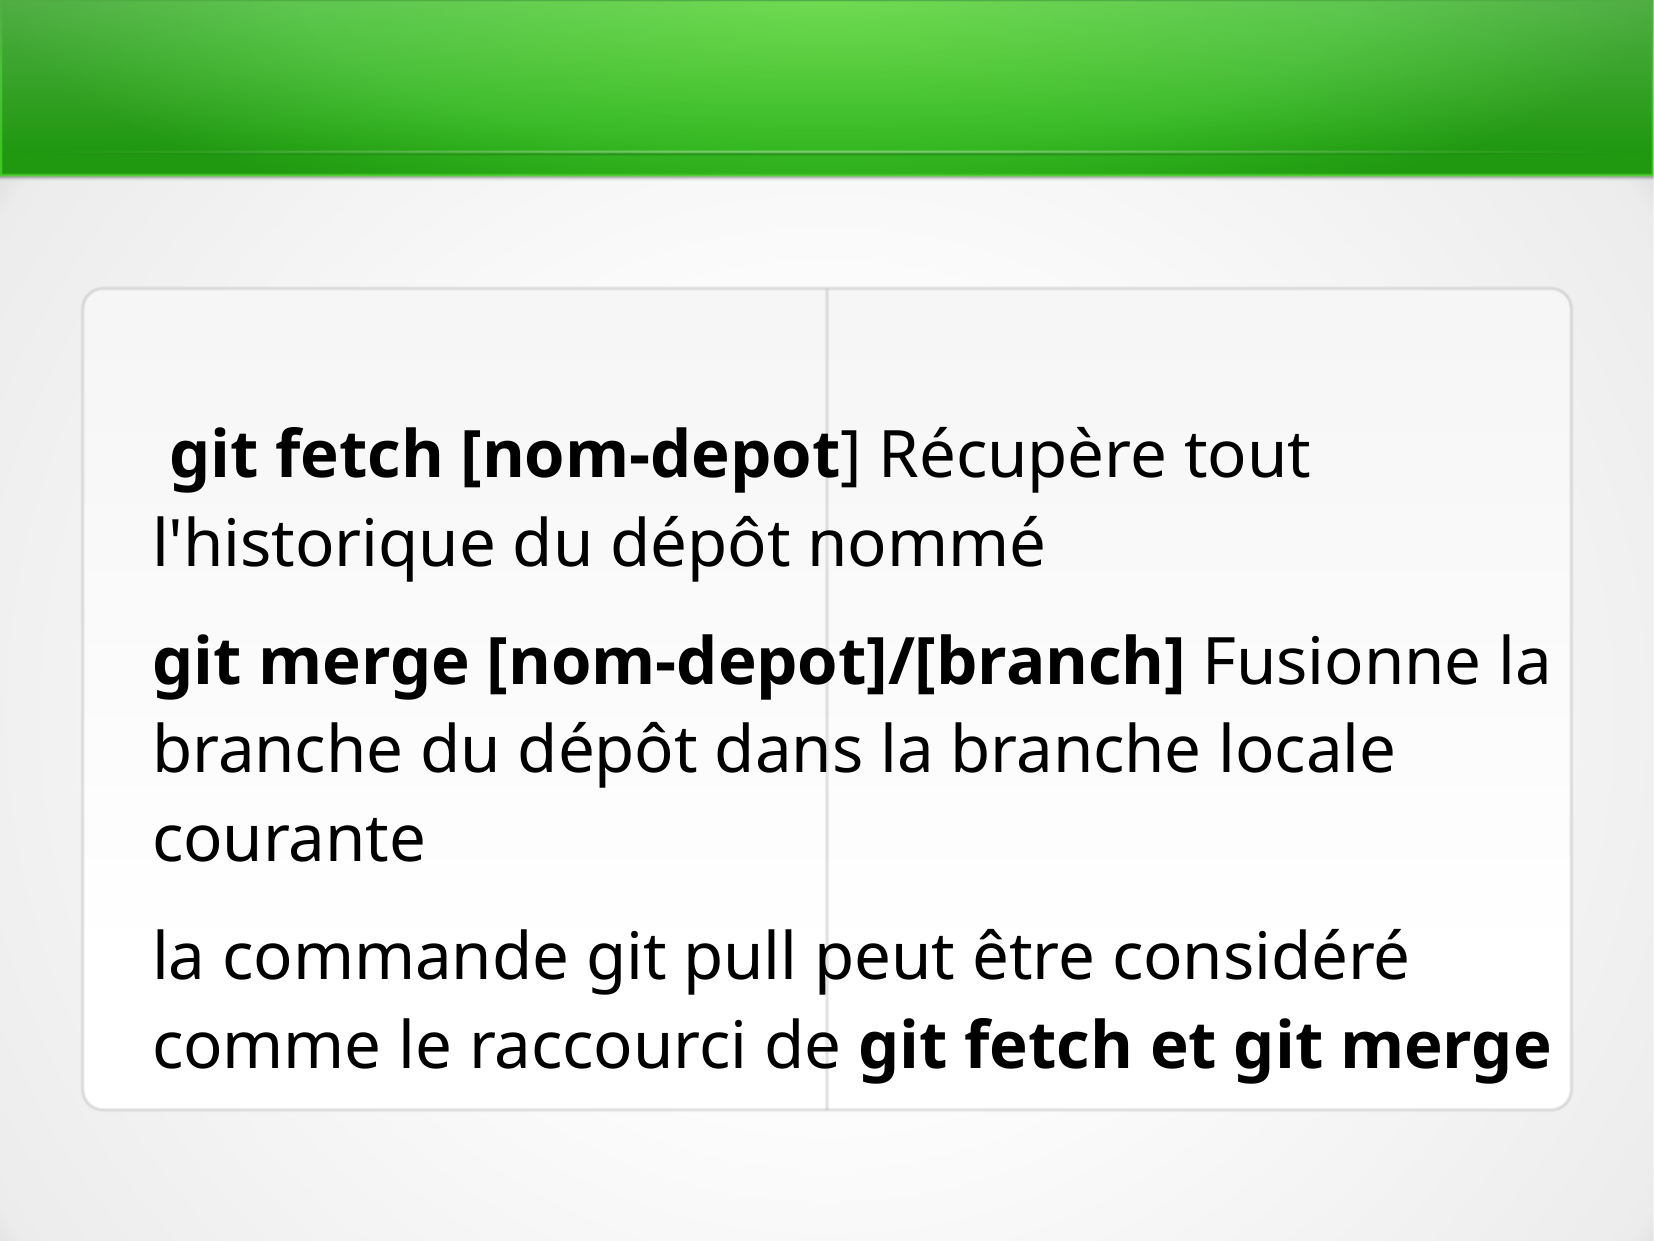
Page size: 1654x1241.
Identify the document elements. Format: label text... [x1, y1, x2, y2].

picture [0, 0, 1654, 1241]
list git fetch [nom-depot] Récupère tout l'historique du dépôt nommé git merge [nom-depot]/[branch] Fusionne la branche du dépôt dans la branche locale courante la commande git pull peut être considéré comme le raccourci de git fetch et git merge [82, 290, 1560, 1111]
